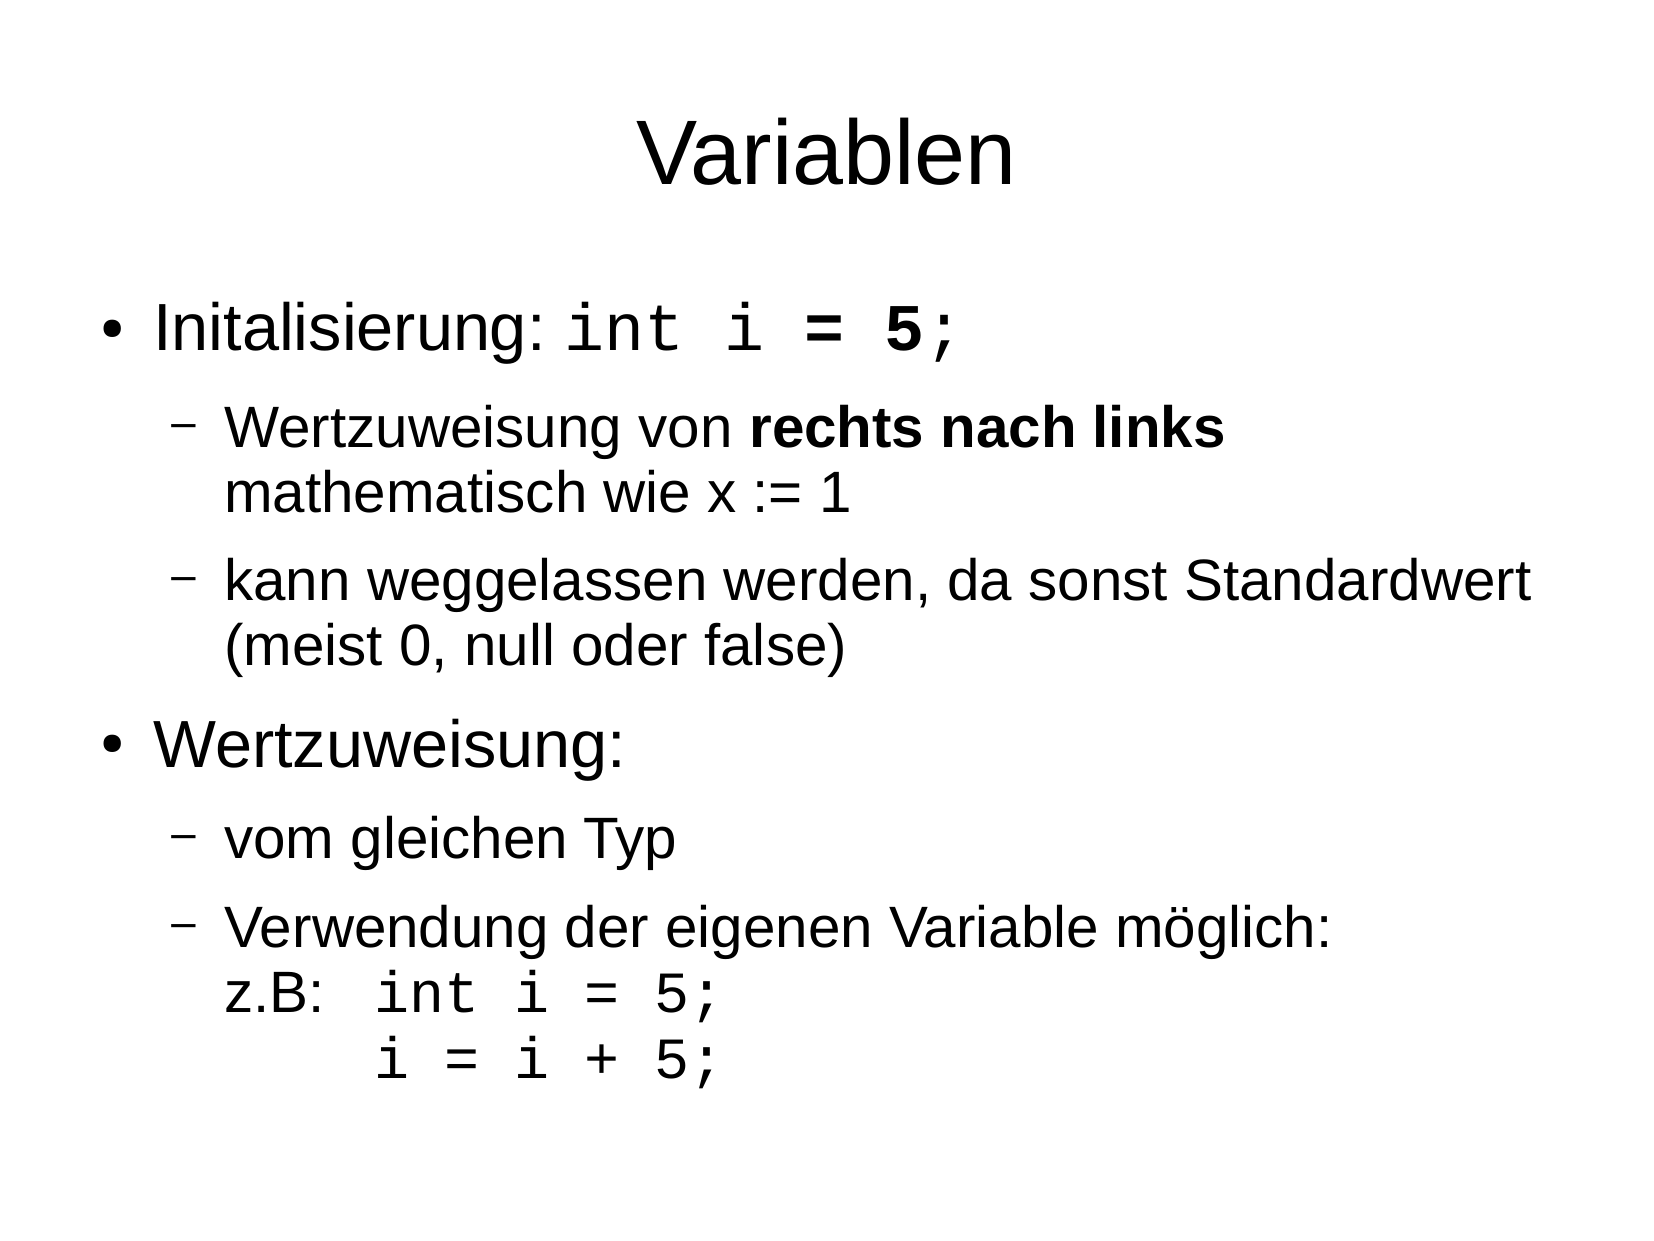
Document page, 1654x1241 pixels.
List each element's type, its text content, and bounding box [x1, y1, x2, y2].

list Initalisierung: int i = 5; Wertzuweisung von rechts nach links mathematisch wie x := 1 kann weggelassen werden, da sonst Standardwert (meist 0, null oder false) Wertzuweisung: vom gleichen Typ Verwendung der eigenen Variable möglich: z.B: int i = 5; i = i + 5; [82, 290, 1571, 1216]
title Variablen [82, 49, 1571, 257]
